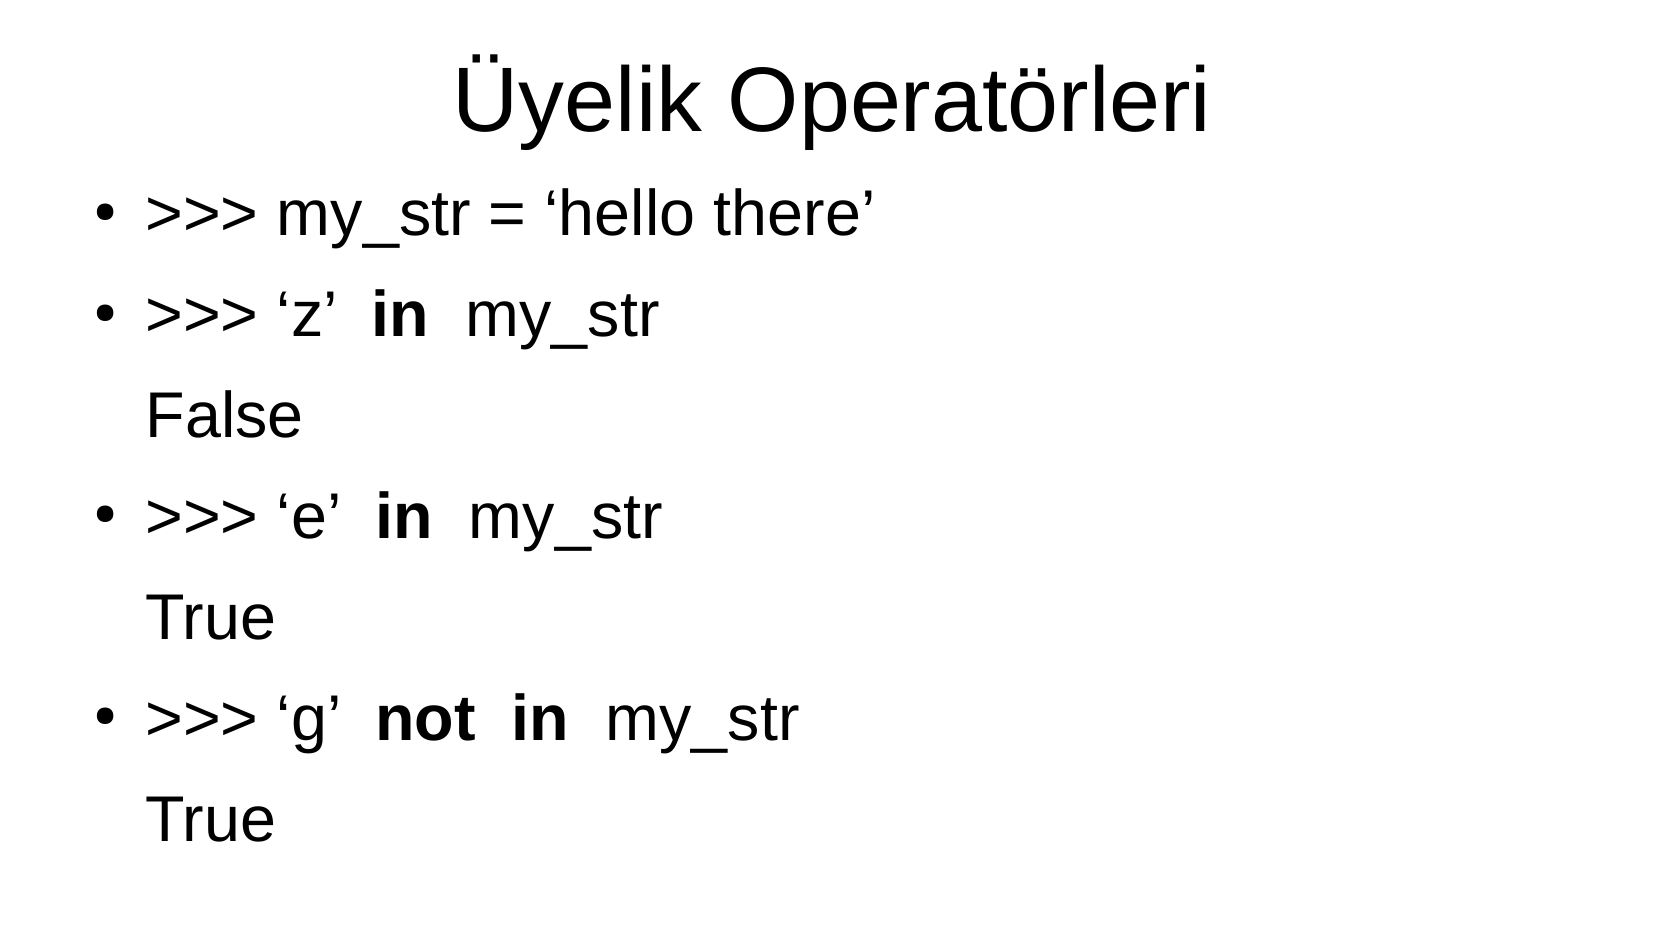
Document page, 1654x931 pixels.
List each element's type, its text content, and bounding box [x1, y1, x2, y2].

title Üyelik Operatörleri [88, 21, 1577, 178]
list >>> my_str = ‘hello there’ >>> ‘z’ in my_str False >>> ‘e’ in my_str True >>> ‘g’ not in my_str True [76, 177, 1565, 857]
